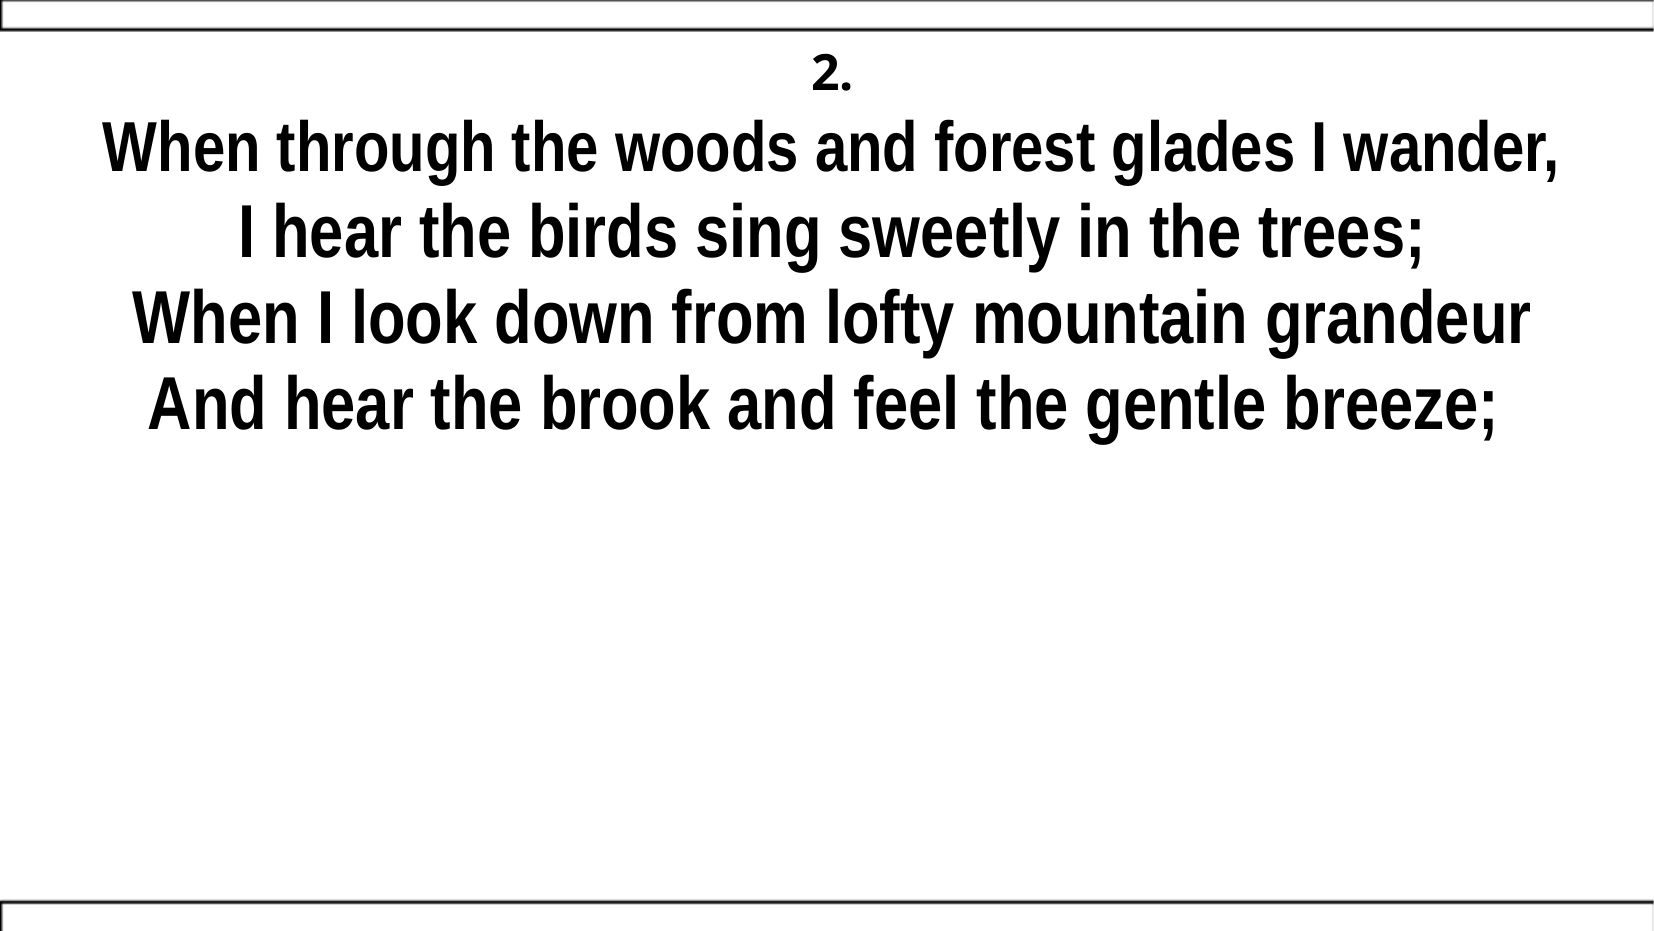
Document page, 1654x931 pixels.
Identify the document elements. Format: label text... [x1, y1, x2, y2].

text_box 2. When through the woods and forest glades I wander, I hear the birds sing sweetly in the trees; When I look down from lofty mountain grandeur And hear the brook and feel the gentle breeze; [60, 30, 1606, 466]
picture [0, 0, 1654, 931]
